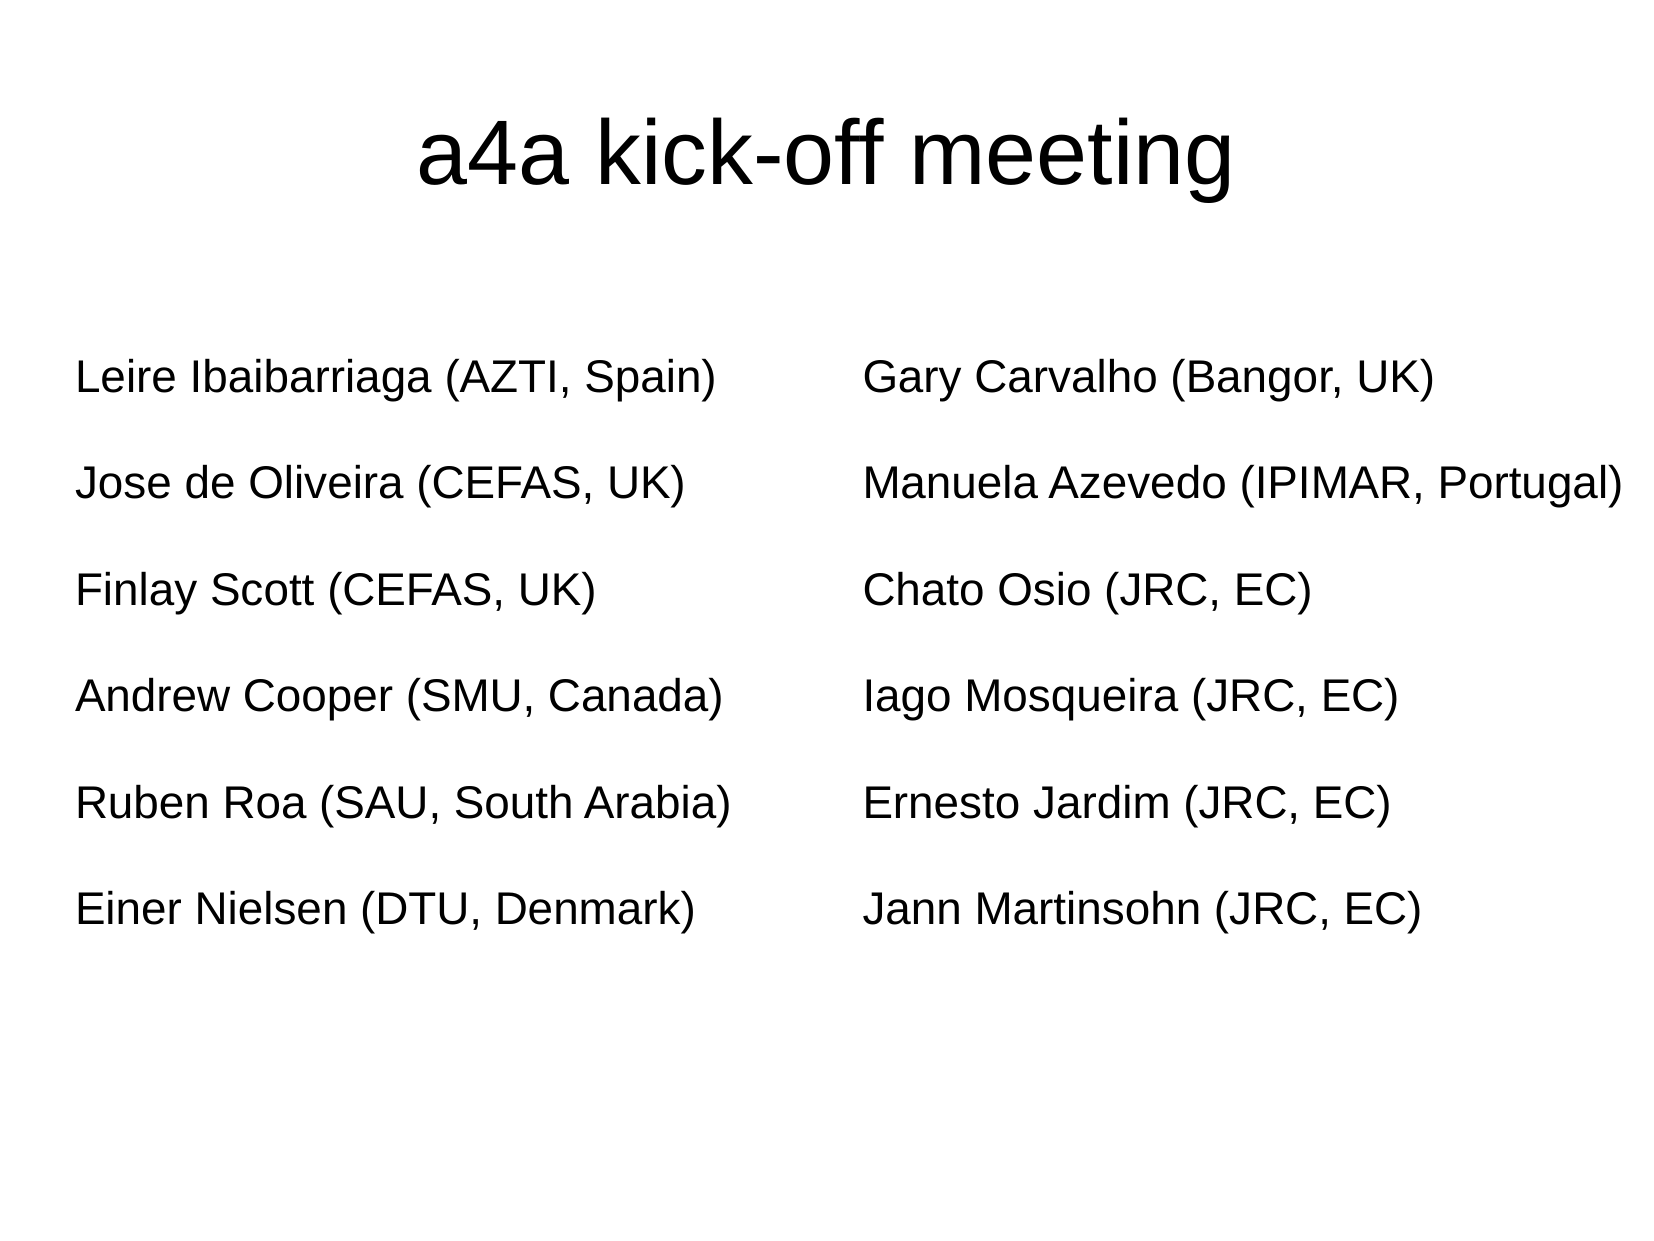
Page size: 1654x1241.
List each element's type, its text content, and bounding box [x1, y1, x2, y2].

list Leire Ibaibarriaga (AZTI, Spain) Jose de Oliveira (CEFAS, UK) Finlay Scott (CEFAS, UK) Andrew Cooper (SMU, Canada) Ruben Roa (SAU, South Arabia) Einer Nielsen (DTU, Denmark) [37, 325, 758, 1208]
list Gary Carvalho (Bangor, UK) Manuela Azevedo (IPIMAR, Portugal) Chato Osio (JRC, EC) Iago Mosqueira (JRC, EC) Ernesto Jardim (JRC, EC) Jann Martinsohn (JRC, EC) [825, 325, 1651, 1133]
title a4a kick-off meeting [82, 49, 1571, 257]
